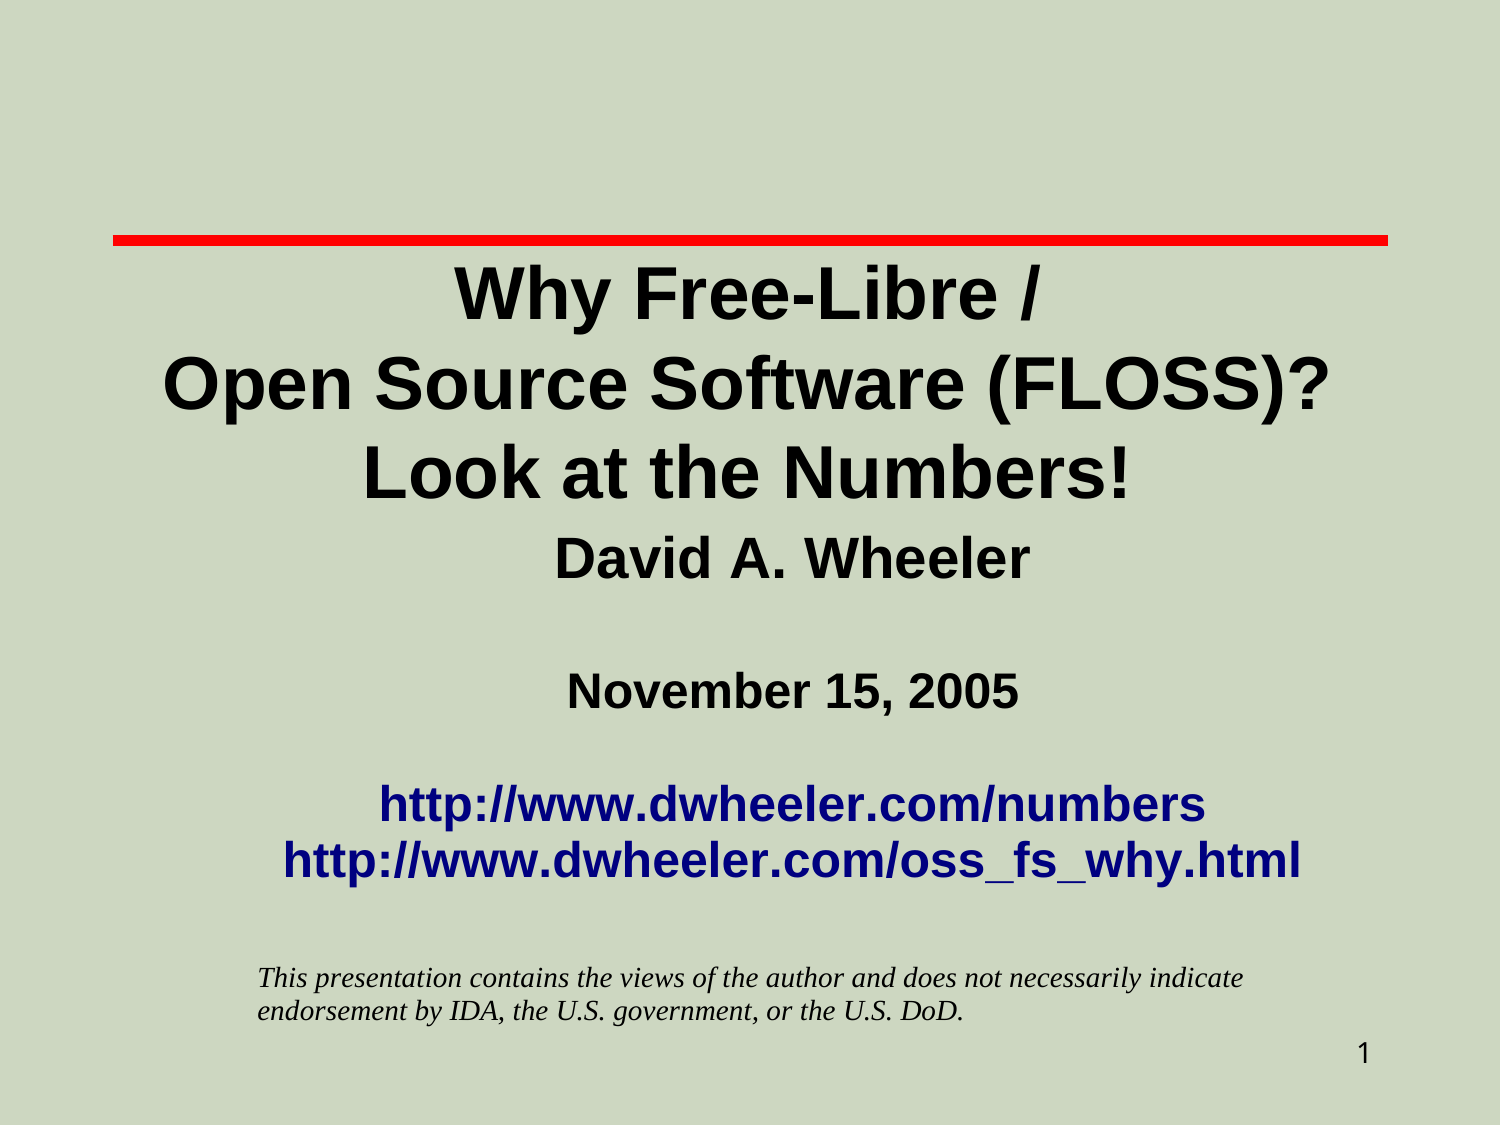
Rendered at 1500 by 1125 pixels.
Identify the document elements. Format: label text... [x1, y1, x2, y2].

text_box This presentation contains the views of the author and does not necessarily indicate endorsement by IDA, the U.S. government, or the U.S. DoD. [242, 951, 1278, 1037]
subtitle David A. Wheeler November 15, 2005 http://www.dwheeler.com/numbers http://www.dwheeler.com/oss_fs_why.html [186, 526, 1325, 903]
title Why Free-Libre / Open Source Software (FLOSS)? Look at the Numbers! [41, 240, 1455, 520]
